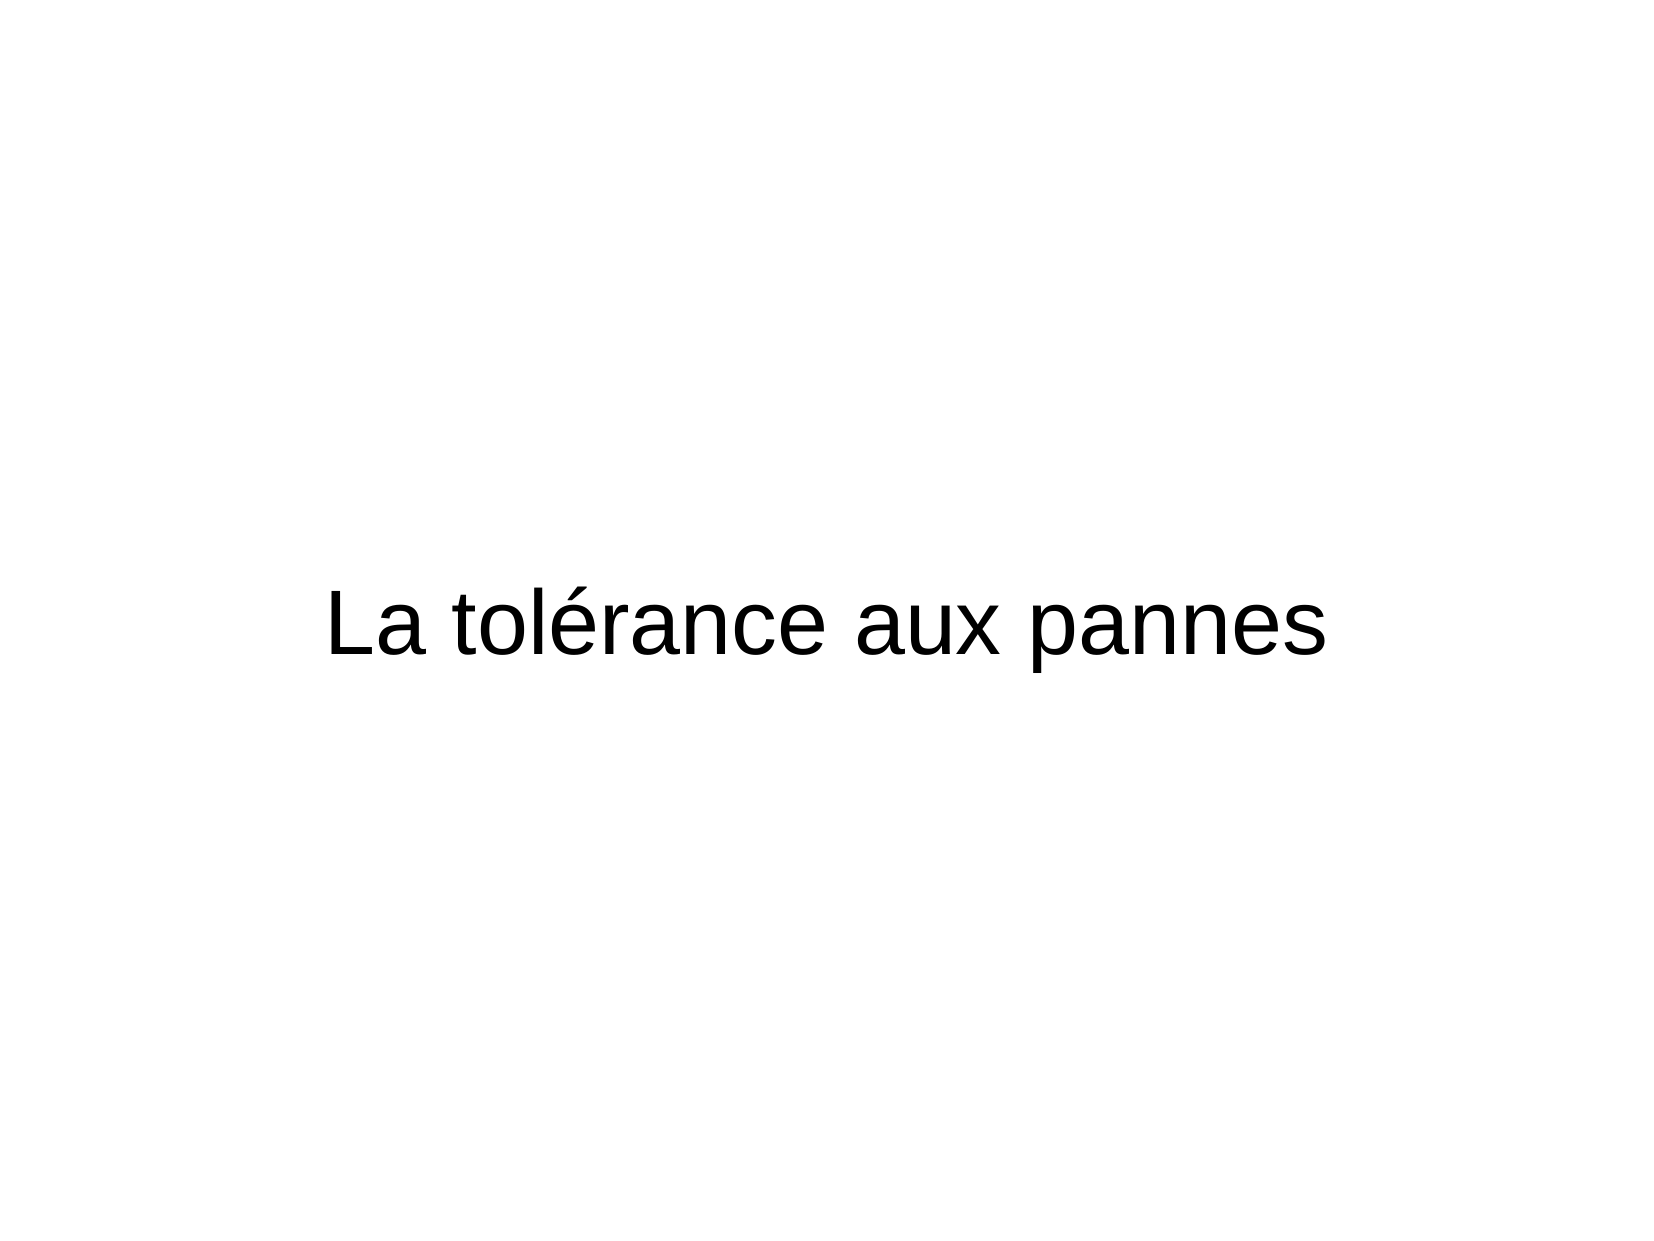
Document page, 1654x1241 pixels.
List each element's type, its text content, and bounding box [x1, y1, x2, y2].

title La tolérance aux pannes [82, 519, 1571, 727]
